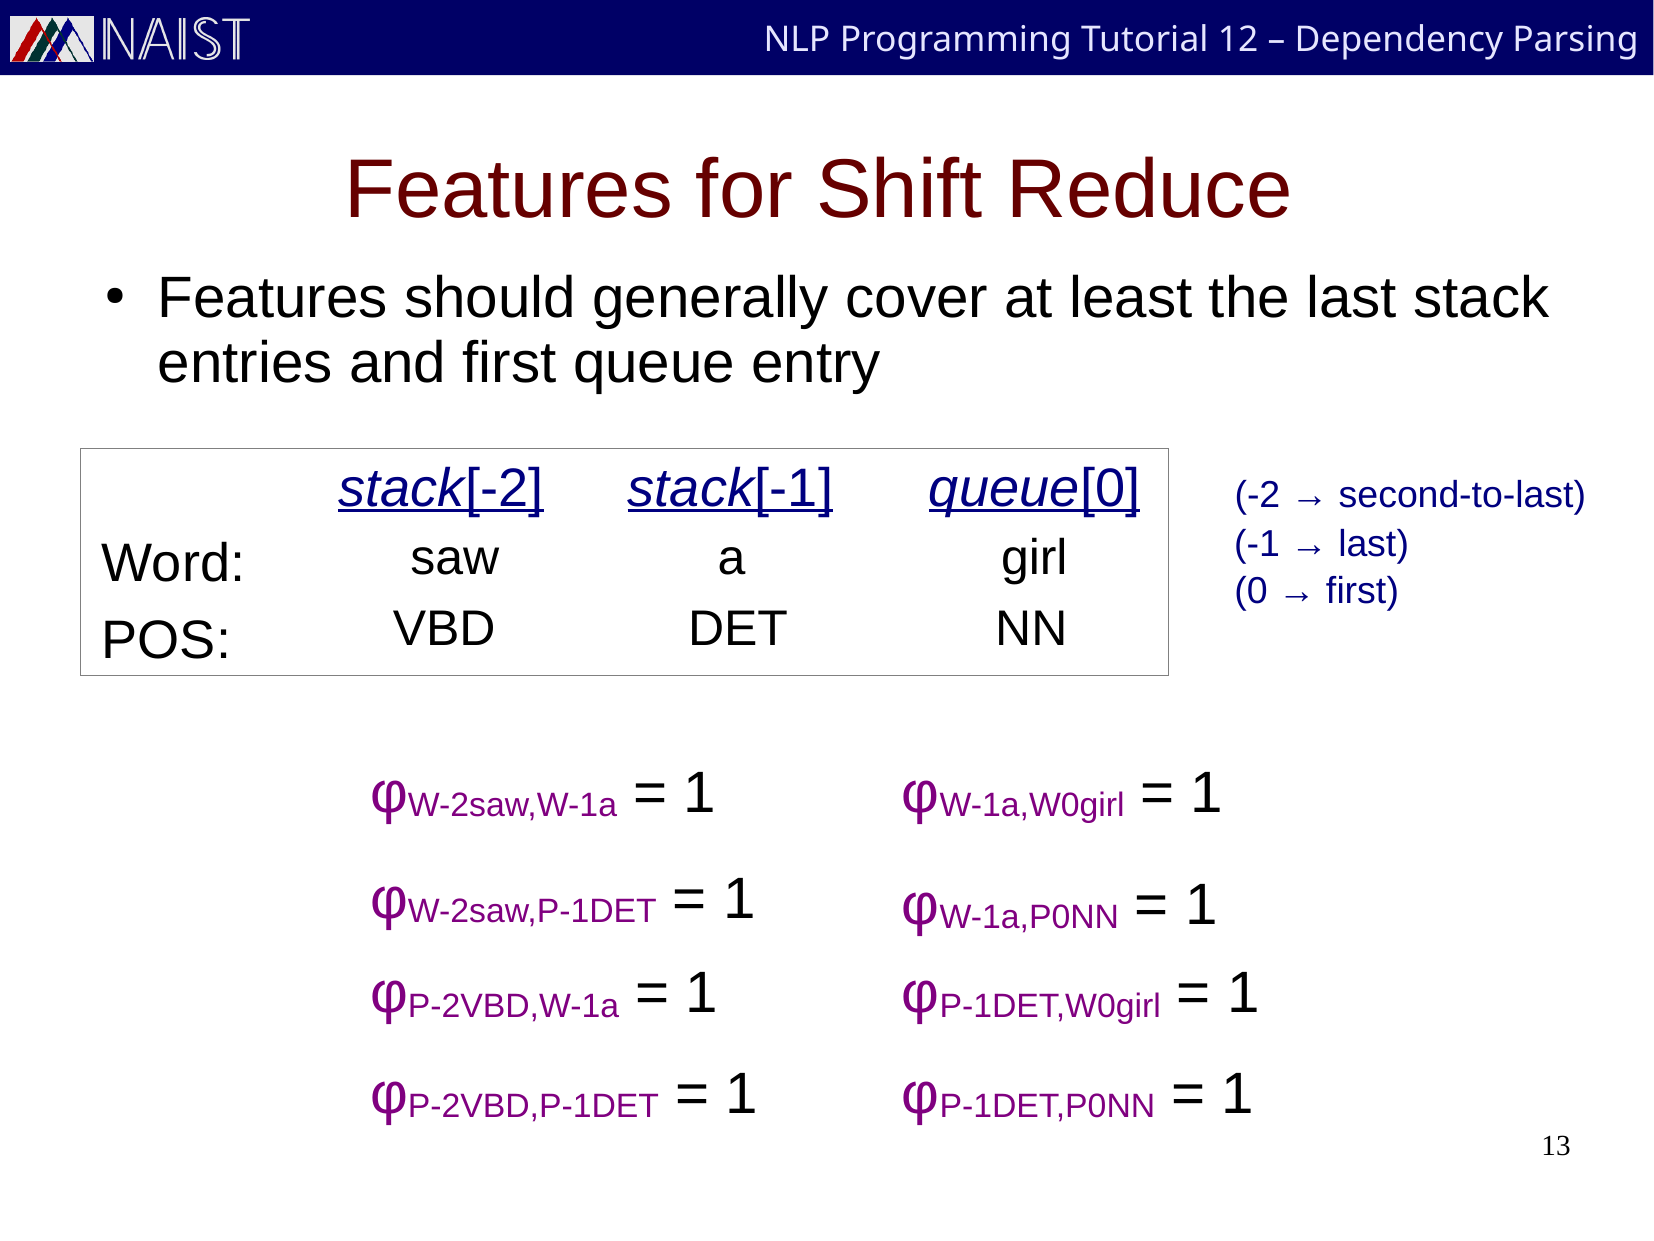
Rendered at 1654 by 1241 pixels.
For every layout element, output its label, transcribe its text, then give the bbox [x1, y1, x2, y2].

text_box saw [395, 526, 515, 593]
text_box φW-2saw,W-1a = 1 [355, 752, 732, 852]
text_box POS: [86, 601, 247, 675]
text_box VBD [378, 592, 511, 664]
text_box stack[-2] [323, 450, 559, 526]
picture [10, 16, 94, 62]
text_box φP-2VBD,W-1a = 1 [355, 952, 734, 1052]
text_box queue[0] [914, 450, 1156, 526]
text_box DET [673, 592, 803, 664]
text_box girl [986, 526, 1123, 593]
text_box φP-1DET,W0girl = 1 [887, 952, 1275, 1052]
text_box stack[-1] [612, 450, 848, 526]
text_box φW-1a,P0NN = 1 [887, 864, 1234, 964]
text_box (-1 → last) [1219, 514, 1425, 572]
text_box Word: [86, 525, 261, 601]
text_box φW-1a,W0girl = 1 [887, 752, 1239, 852]
text_box φP-1DET,P0NN = 1 [887, 1053, 1270, 1153]
list Features should generally cover at least the last stack entries and first queue entry [86, 264, 1576, 395]
picture [102, 17, 251, 60]
text_box (-2 → second-to-last) [1219, 465, 1602, 523]
text_box φP-2VBD,P-1DET = 1 [355, 1053, 774, 1153]
text_box φW-2saw,P-1DET = 1 [355, 858, 772, 958]
text_box (0 → first) [1219, 562, 1414, 620]
title Features for Shift Reduce [75, 92, 1564, 285]
text_box NN [980, 592, 1083, 664]
text_box a [702, 526, 761, 592]
